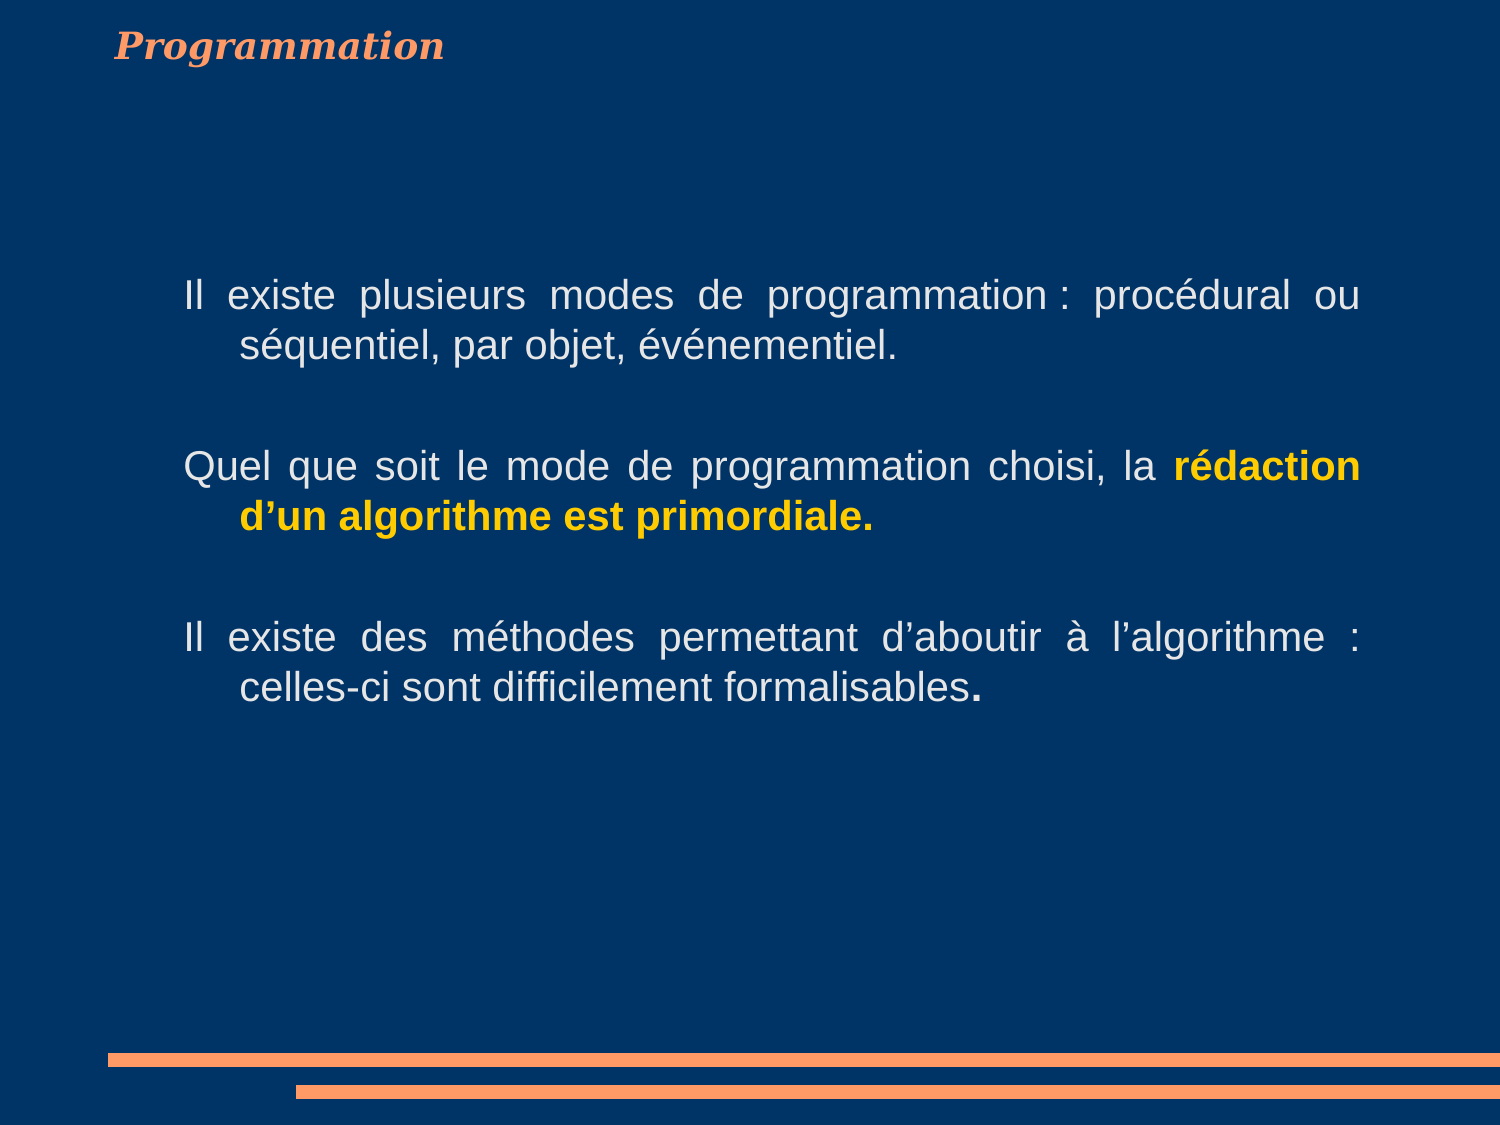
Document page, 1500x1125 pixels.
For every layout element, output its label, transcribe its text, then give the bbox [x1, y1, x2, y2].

list Il existe plusieurs modes de programmation : procédural ou séquentiel, par objet, événementiel. Quel que soit le mode de programmation choisi, la rédaction d’un algorithme est primordiale. Il existe des méthodes permettant d’aboutir à l’algorithme : celles-ci sont difficilement formalisables. [112, 199, 1377, 988]
title Programmation [100, 0, 1376, 89]
